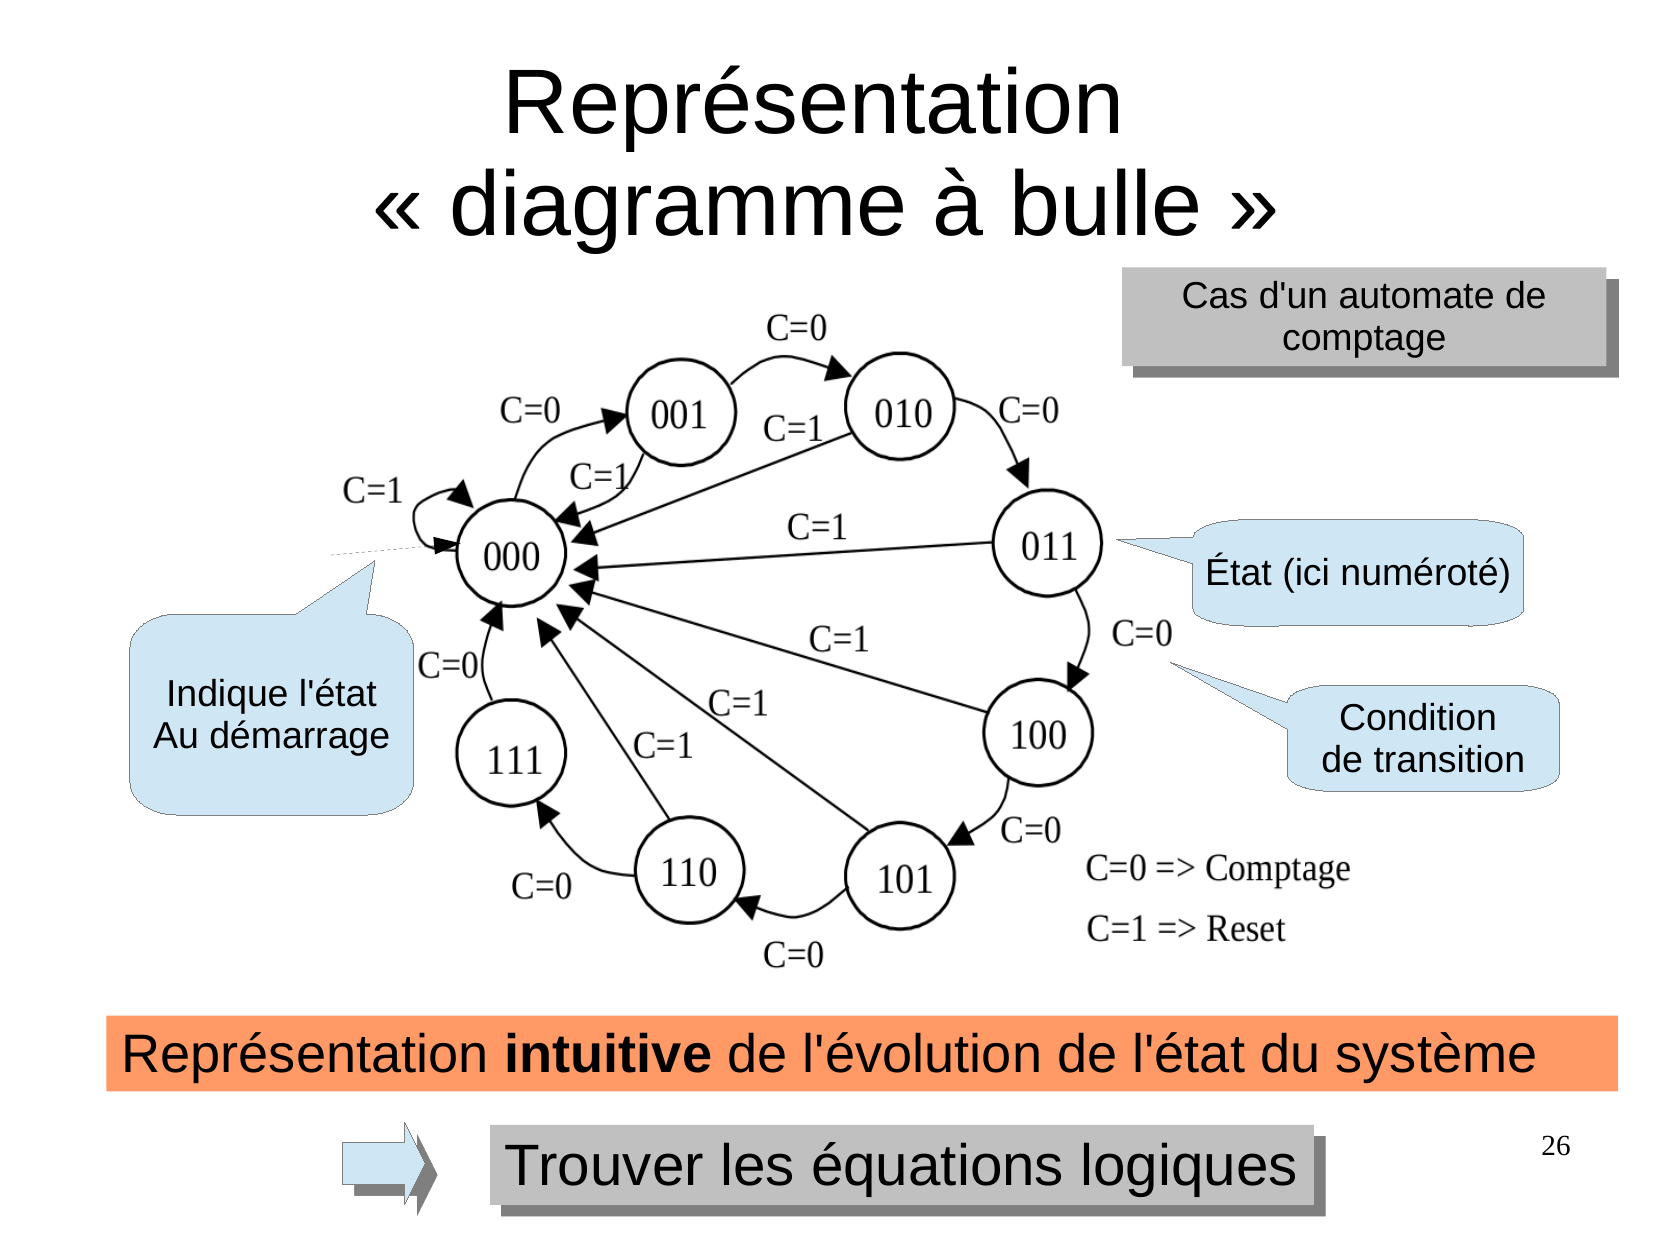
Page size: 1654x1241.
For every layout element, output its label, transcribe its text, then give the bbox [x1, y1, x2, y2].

text_box Indique l'état Au démarrage [129, 560, 414, 816]
picture [307, 283, 1406, 981]
text_box [342, 1122, 426, 1205]
text_box Représentation intuitive de l'évolution de l'état du système [106, 1015, 1619, 1092]
text_box Cas d'un automate de comptage [1122, 267, 1607, 367]
text_box État (ici numéroté) [1116, 519, 1524, 627]
text_box Trouver les équations logiques [490, 1124, 1314, 1205]
title Représentation « diagramme à bulle » [82, 49, 1571, 257]
text_box Condition de transition [1170, 662, 1560, 792]
